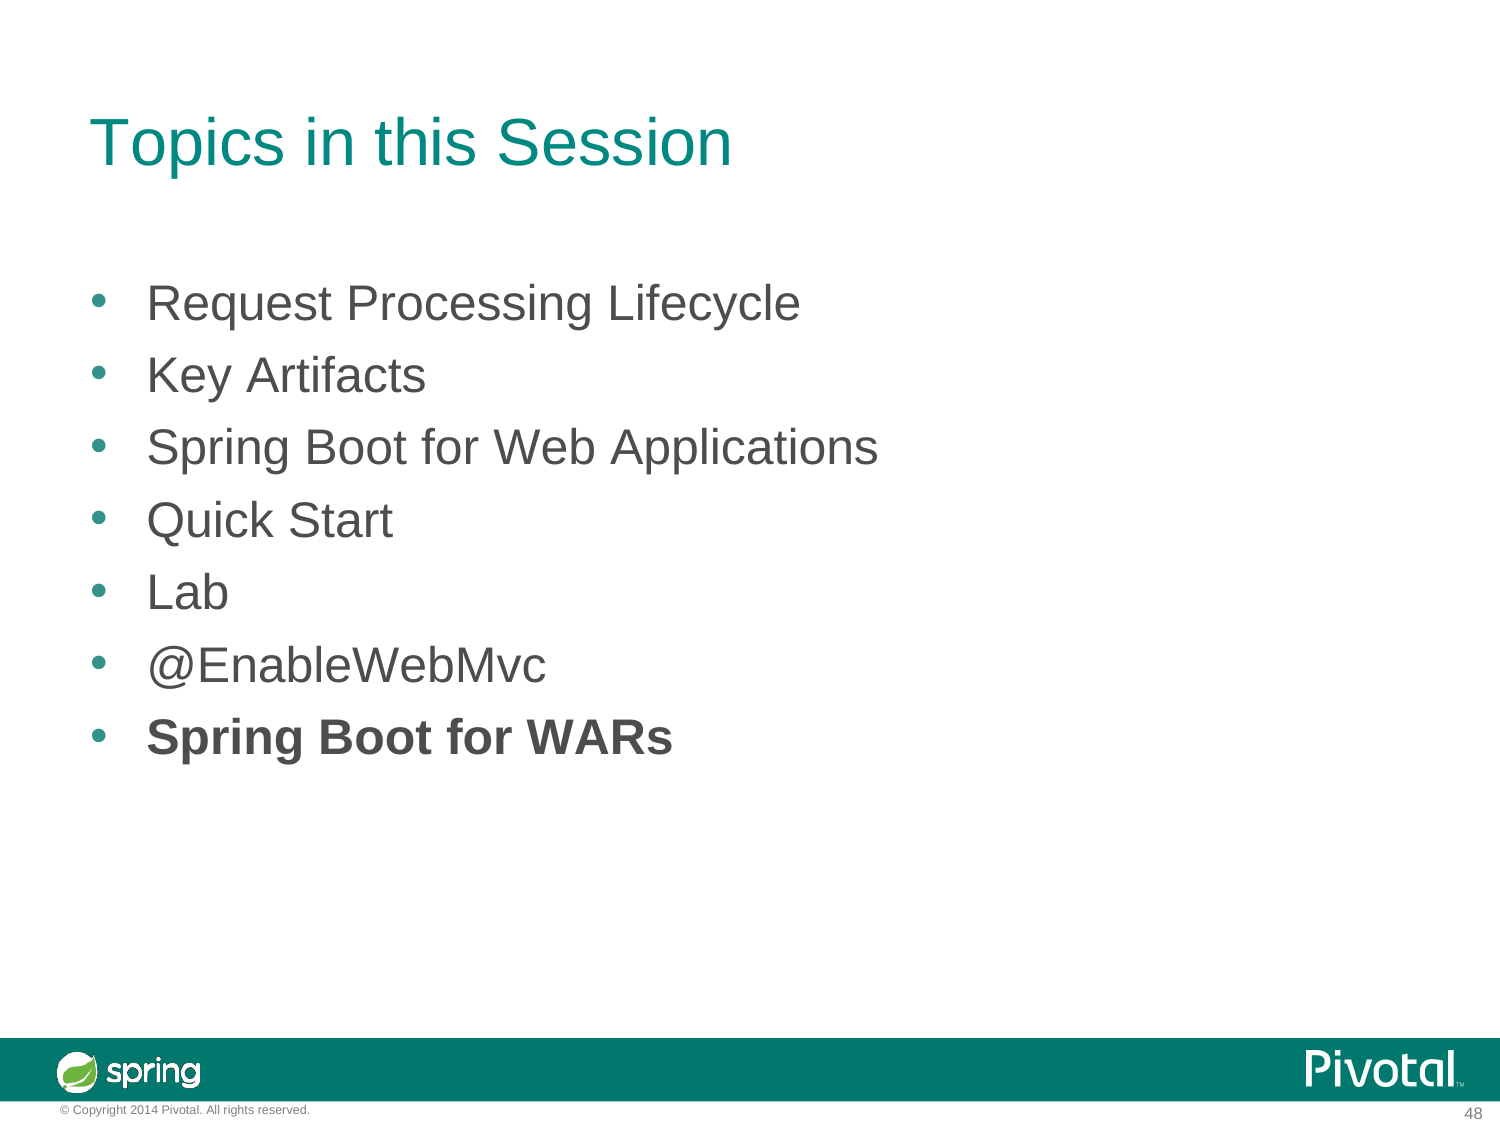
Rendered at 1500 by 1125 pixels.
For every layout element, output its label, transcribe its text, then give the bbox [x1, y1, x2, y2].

list Request Processing Lifecycle Key Artifacts Spring Boot for Web Applications Quick Start Lab @EnableWebMvc Spring Boot for WARs [75, 262, 1426, 1005]
picture [1306, 1050, 1464, 1087]
picture [32, 1041, 210, 1103]
title Topics in this Session [75, 44, 1426, 233]
